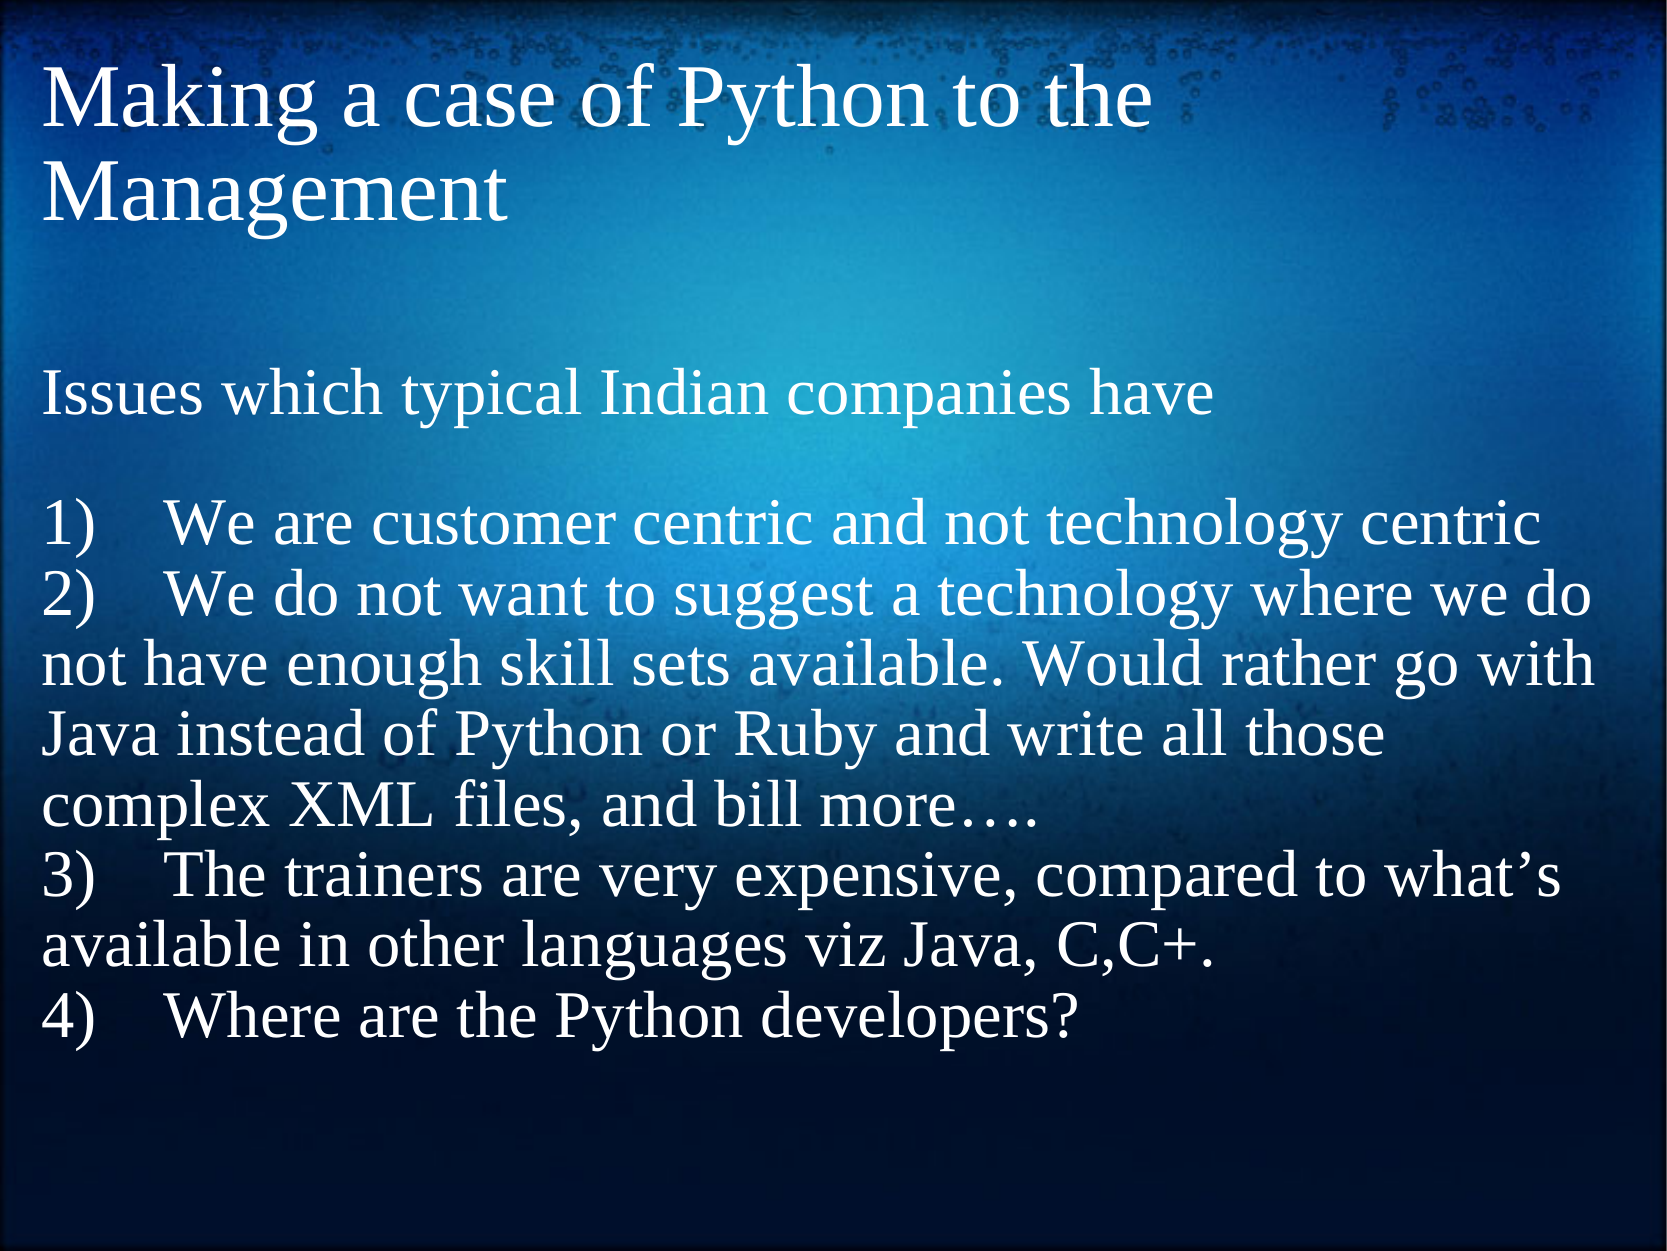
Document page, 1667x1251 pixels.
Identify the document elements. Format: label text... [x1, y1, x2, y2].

title Making a case of Python to the Management [41, 50, 1628, 269]
list Issues which typical Indian companies have 1) We are customer centric and not technology centric 2) We do not want to suggest a technology where we do not have enough skill sets available. Would rather go with Java instead of Python or Ruby and write all those complex XML files, and bill more…. 3) The trainers are very expensive, compared to what’s available in other languages viz Java, C,C+. 4) Where are the Python developers? [41, 299, 1628, 1251]
picture [0, 0, 1667, 1251]
